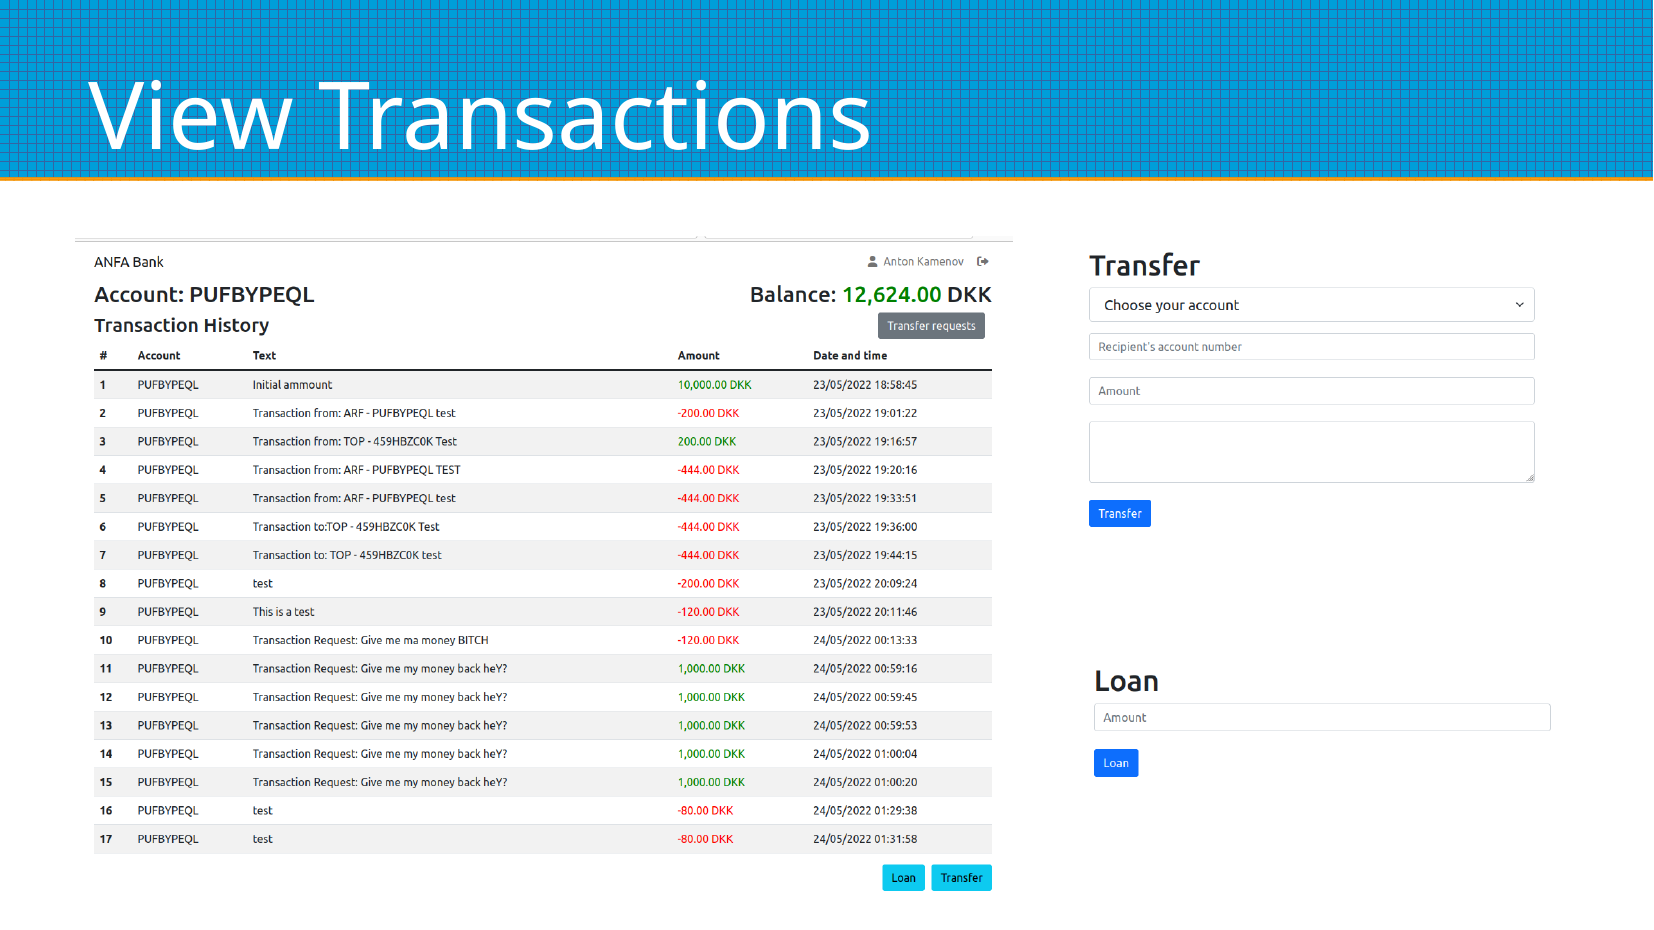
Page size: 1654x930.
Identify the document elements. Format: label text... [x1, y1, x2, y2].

title View Transactions [88, 14, 1565, 178]
picture [1065, 637, 1576, 822]
picture [75, 236, 1013, 896]
picture [1061, 223, 1576, 601]
